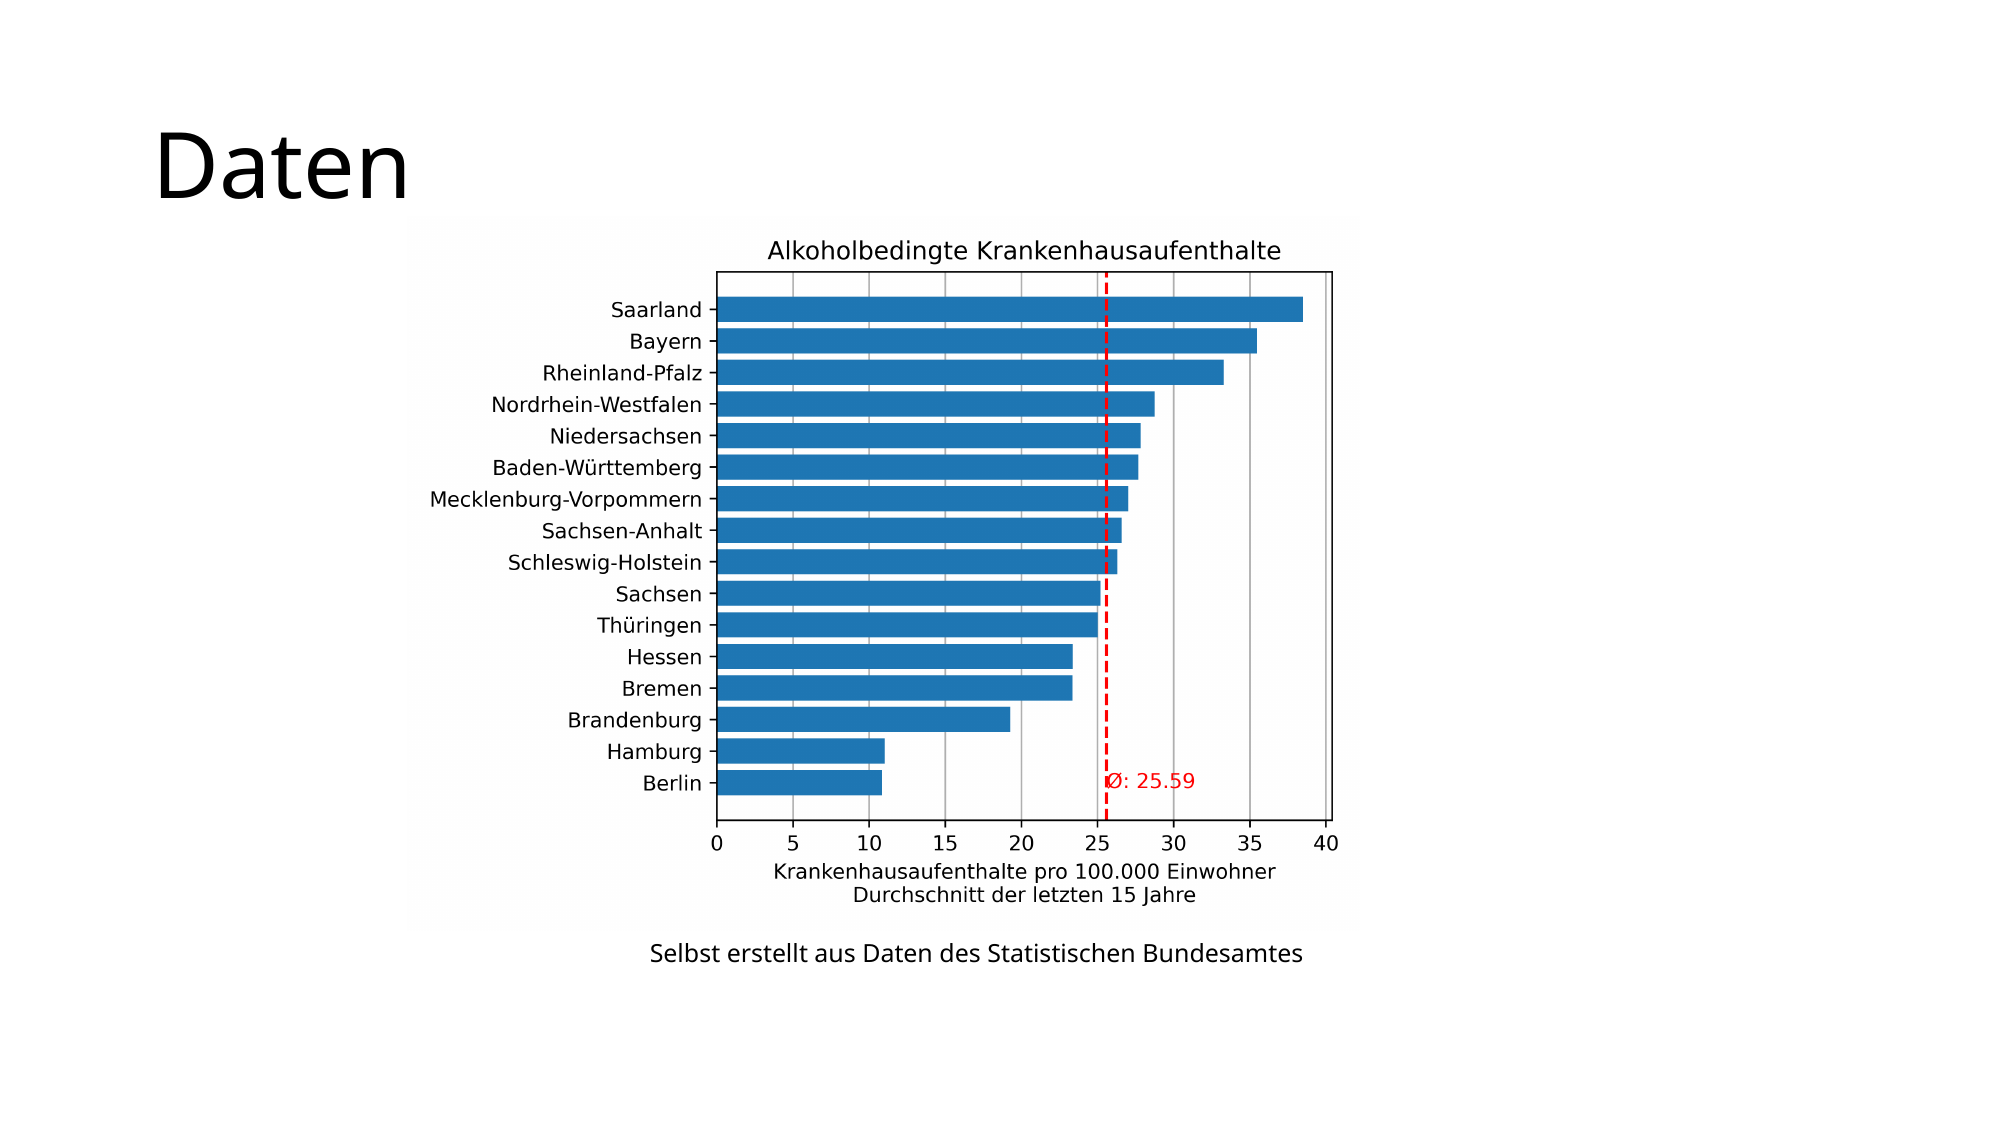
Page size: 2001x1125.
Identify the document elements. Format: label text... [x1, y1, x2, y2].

picture [407, 216, 1360, 931]
title Daten [137, 59, 1863, 278]
text_box Selbst erstellt aus Daten des Statistischen Bundesamtes [594, 930, 1360, 976]
